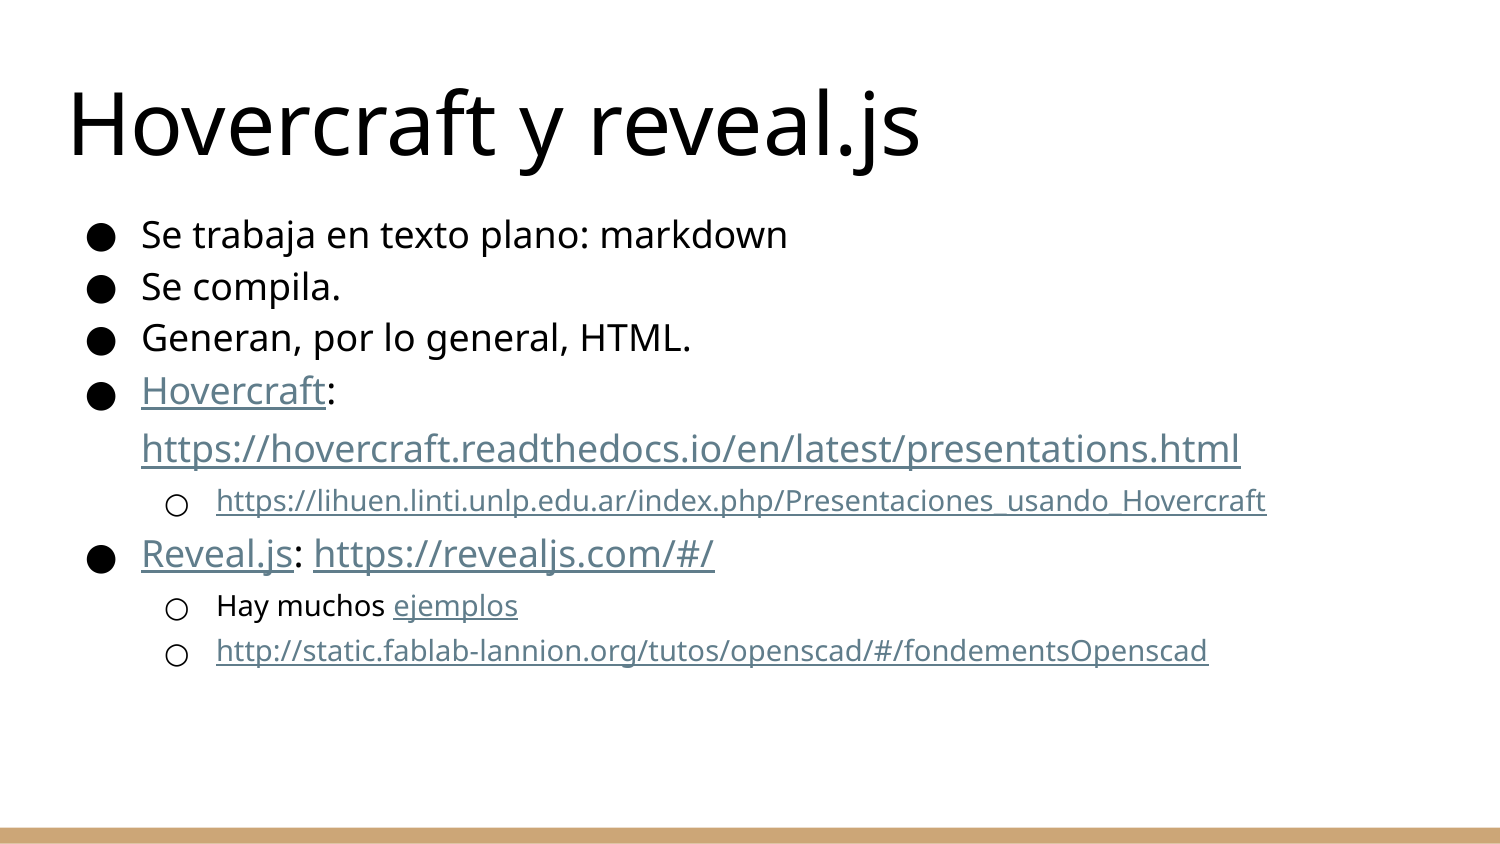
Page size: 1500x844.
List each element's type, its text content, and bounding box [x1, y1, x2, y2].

title Hovercraft y reveal.js [51, 51, 1449, 189]
list Se trabaja en texto plano: markdown Se compila. Generan, por lo general, HTML. Hovercraft: https://hovercraft.readthedocs.io/en/latest/presentations.html https://lihuen.linti.unlp.edu.ar/index.php/Presentaciones_usando_Hovercraft Reveal.js: https://revealjs.com/#/ Hay muchos ejemplos http://static.fablab-lannion.org/tutos/openscad/#/fondementsOpenscad [51, 189, 1442, 800]
